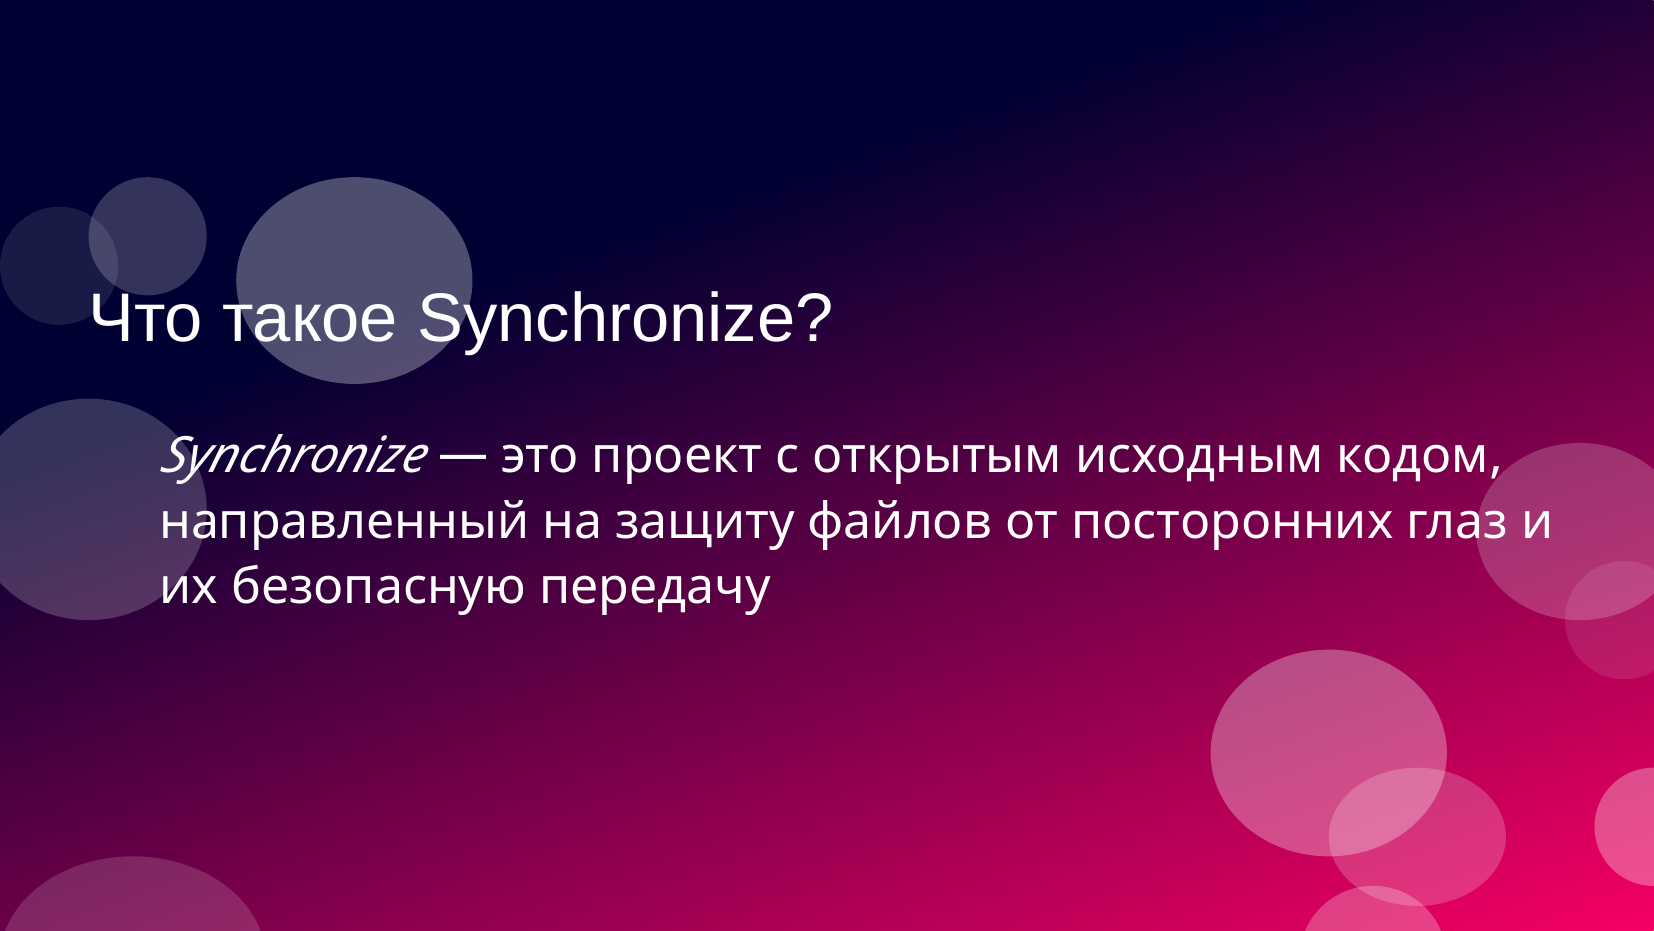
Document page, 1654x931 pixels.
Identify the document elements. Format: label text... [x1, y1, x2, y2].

title Что такое Synchronize? [88, 236, 1565, 399]
list Synchronize — это проект с открытым исходным кодом, направленный на защиту файлов от посторонних глаз и их безопасную передачу [88, 428, 1565, 783]
